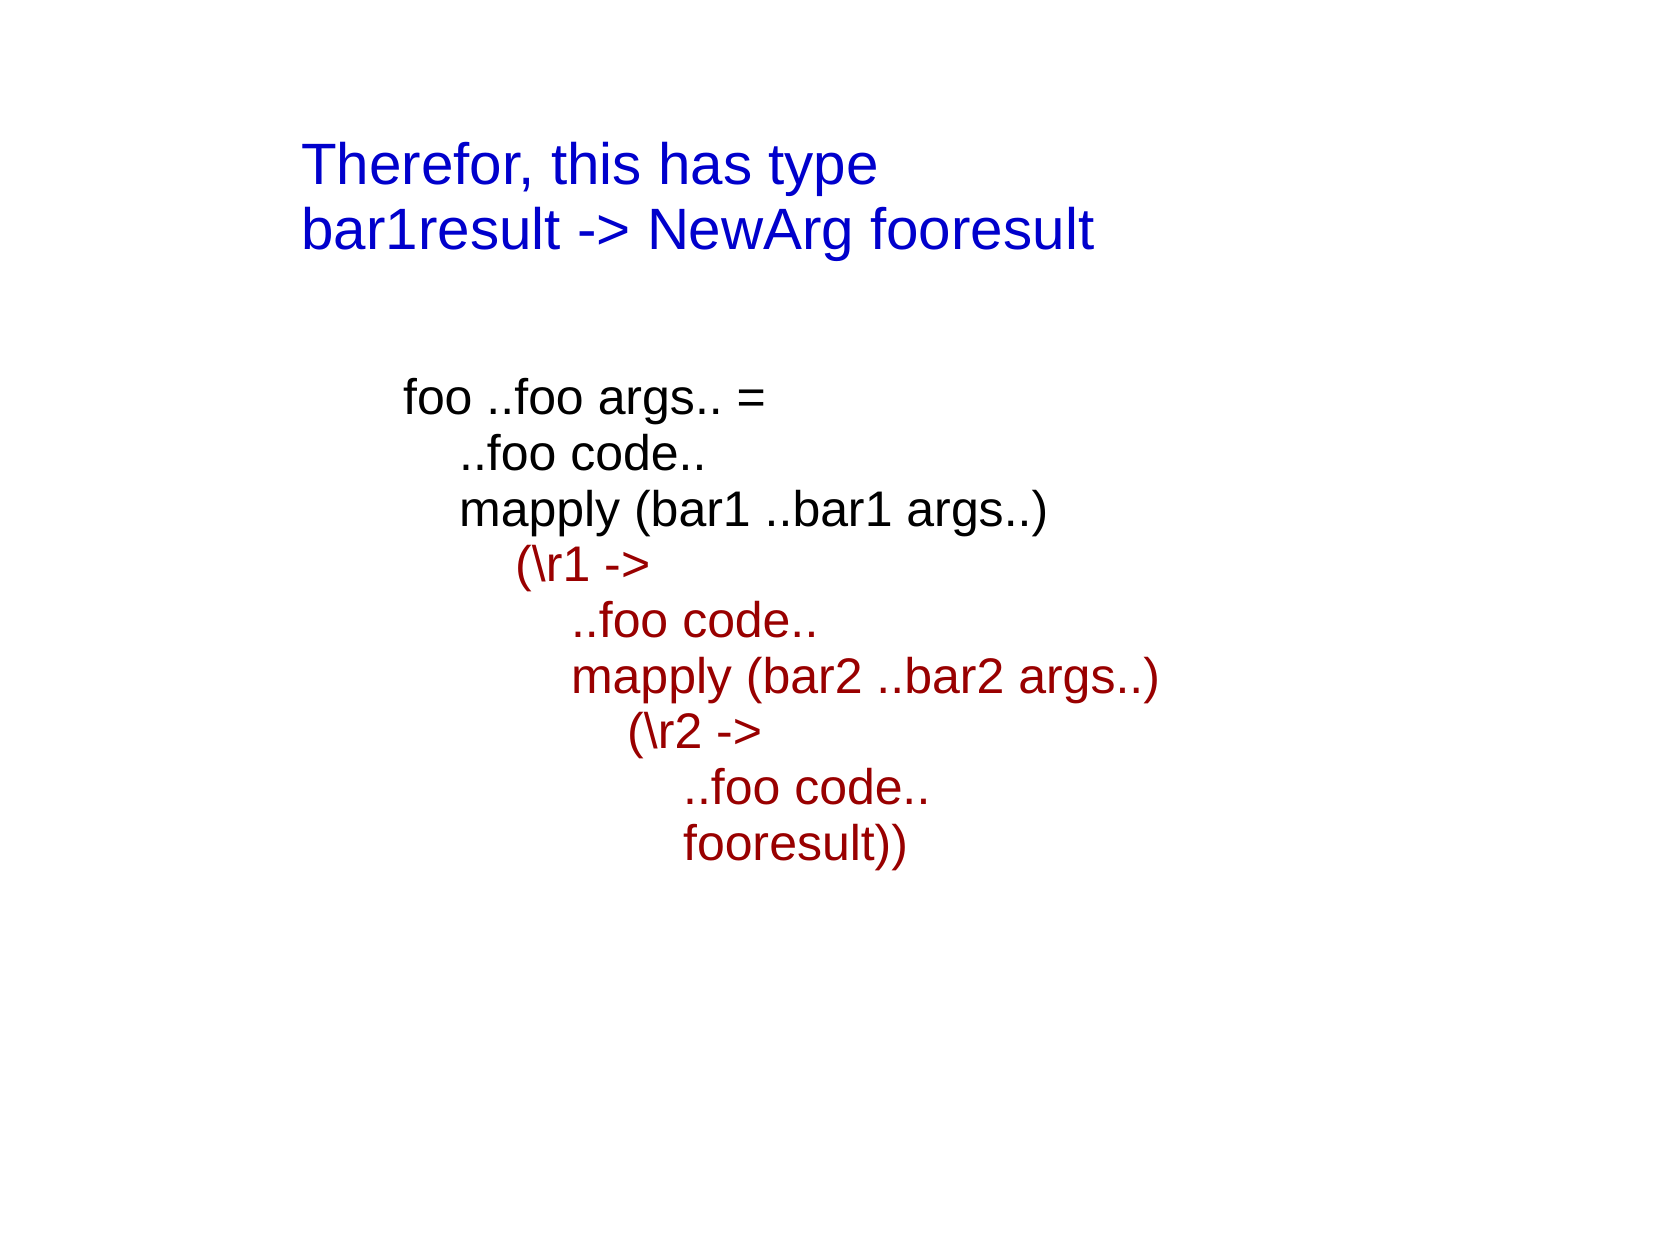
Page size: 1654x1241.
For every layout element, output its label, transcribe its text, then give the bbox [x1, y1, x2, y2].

text_box Therefor, this has type bar1result -> NewArg fooresult [286, 124, 1111, 271]
subtitle foo ..foo args.. = ..foo code.. mapply (bar1 ..bar1 args..) (\r1 -> ..foo code.. mapply (bar2 ..bar2 args..) (\r2 -> ..foo code.. fooresult)) [403, 322, 1251, 918]
